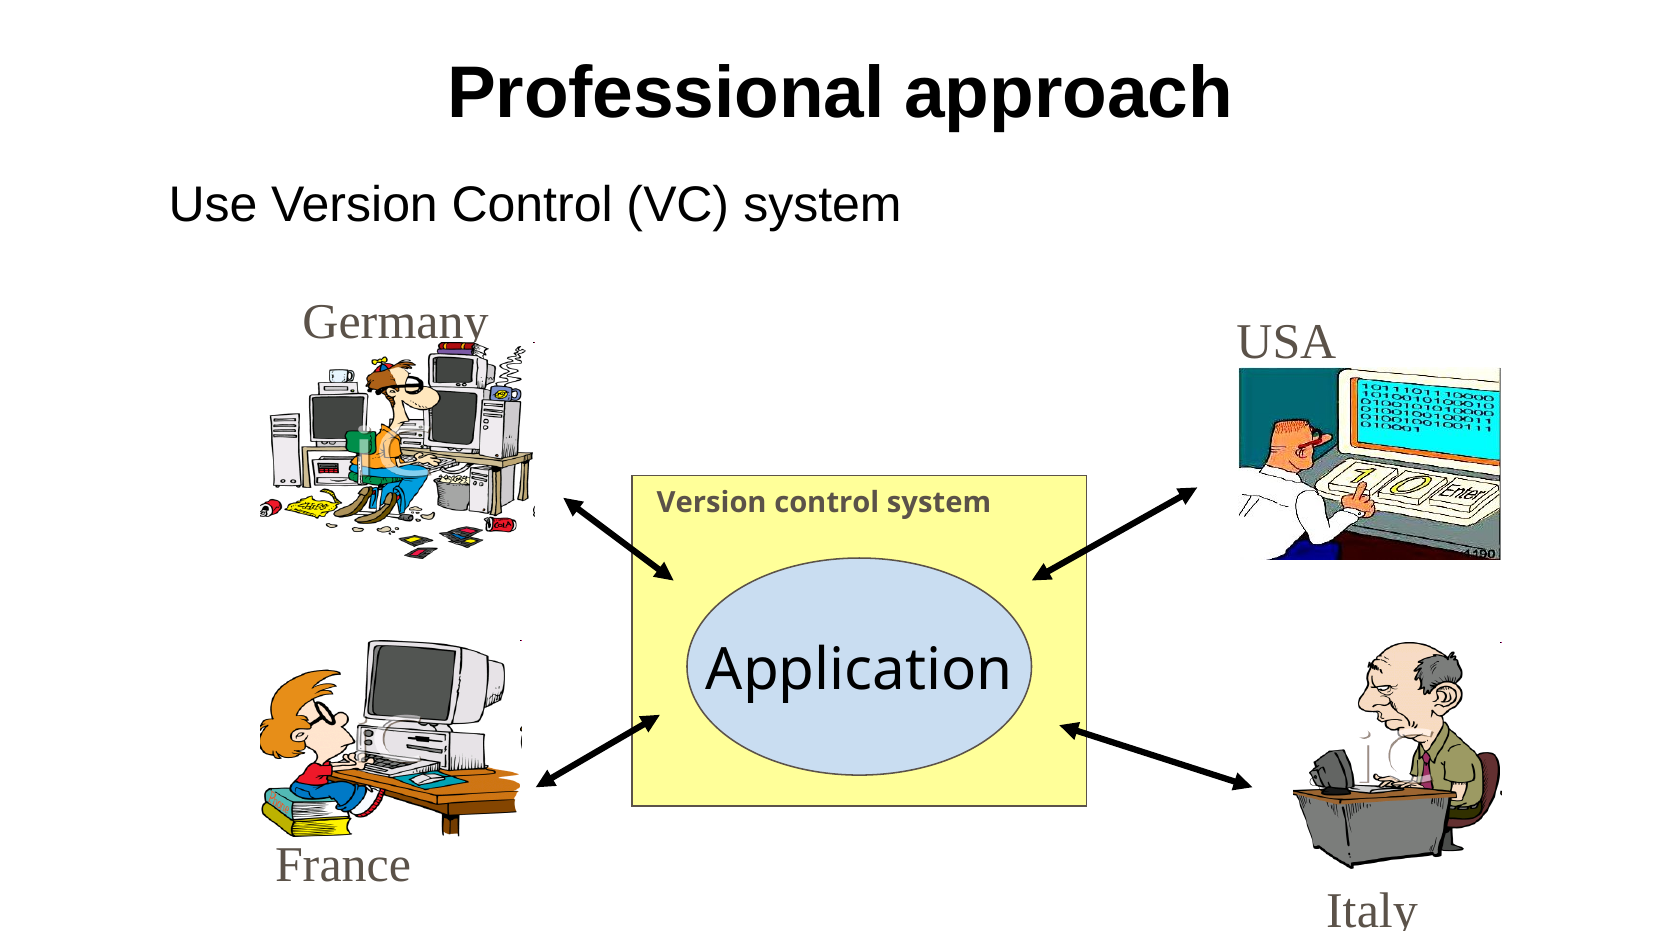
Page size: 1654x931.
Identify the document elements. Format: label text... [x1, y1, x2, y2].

text_box [631, 475, 1087, 807]
text_box Version control system [641, 475, 1007, 526]
picture [260, 640, 522, 837]
text_box Application [686, 558, 1032, 776]
picture [1238, 367, 1501, 560]
title Professional approach [82, 37, 1571, 147]
list Use Version Control (VC) system [82, 168, 1538, 889]
text_box Italy [1311, 869, 1433, 931]
text_box USA [1221, 301, 1352, 377]
picture [1293, 642, 1502, 869]
picture [260, 342, 535, 559]
text_box France [260, 837, 427, 900]
text_box Germany [287, 280, 504, 342]
